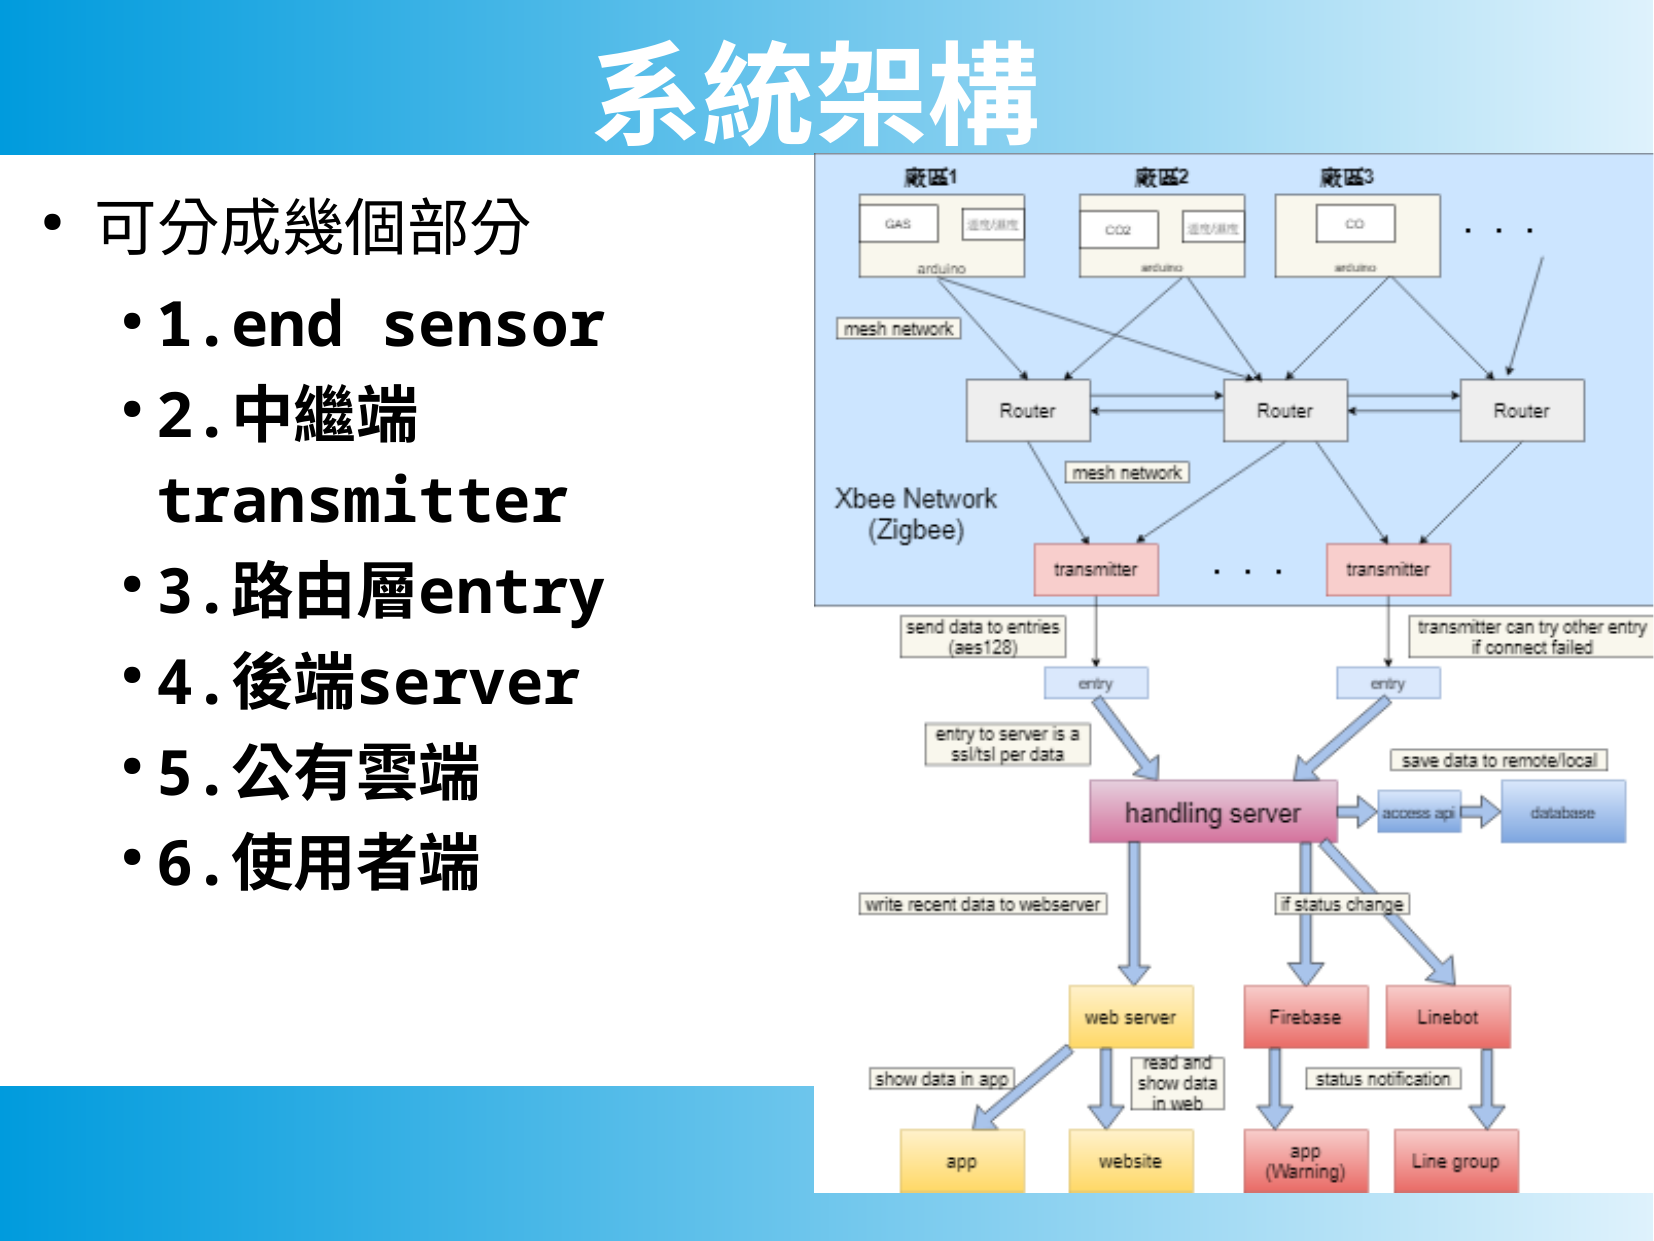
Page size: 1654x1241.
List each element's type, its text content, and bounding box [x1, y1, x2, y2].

text_box 1.end sensor 2.中繼端transmitter 3.路由層entry 4.後端server 5.公有雲端 6.使用者端 [106, 272, 662, 726]
title 系統架構 [70, 23, 1560, 152]
list 可分成幾個部分 [23, 178, 544, 260]
picture [814, 153, 1654, 1193]
